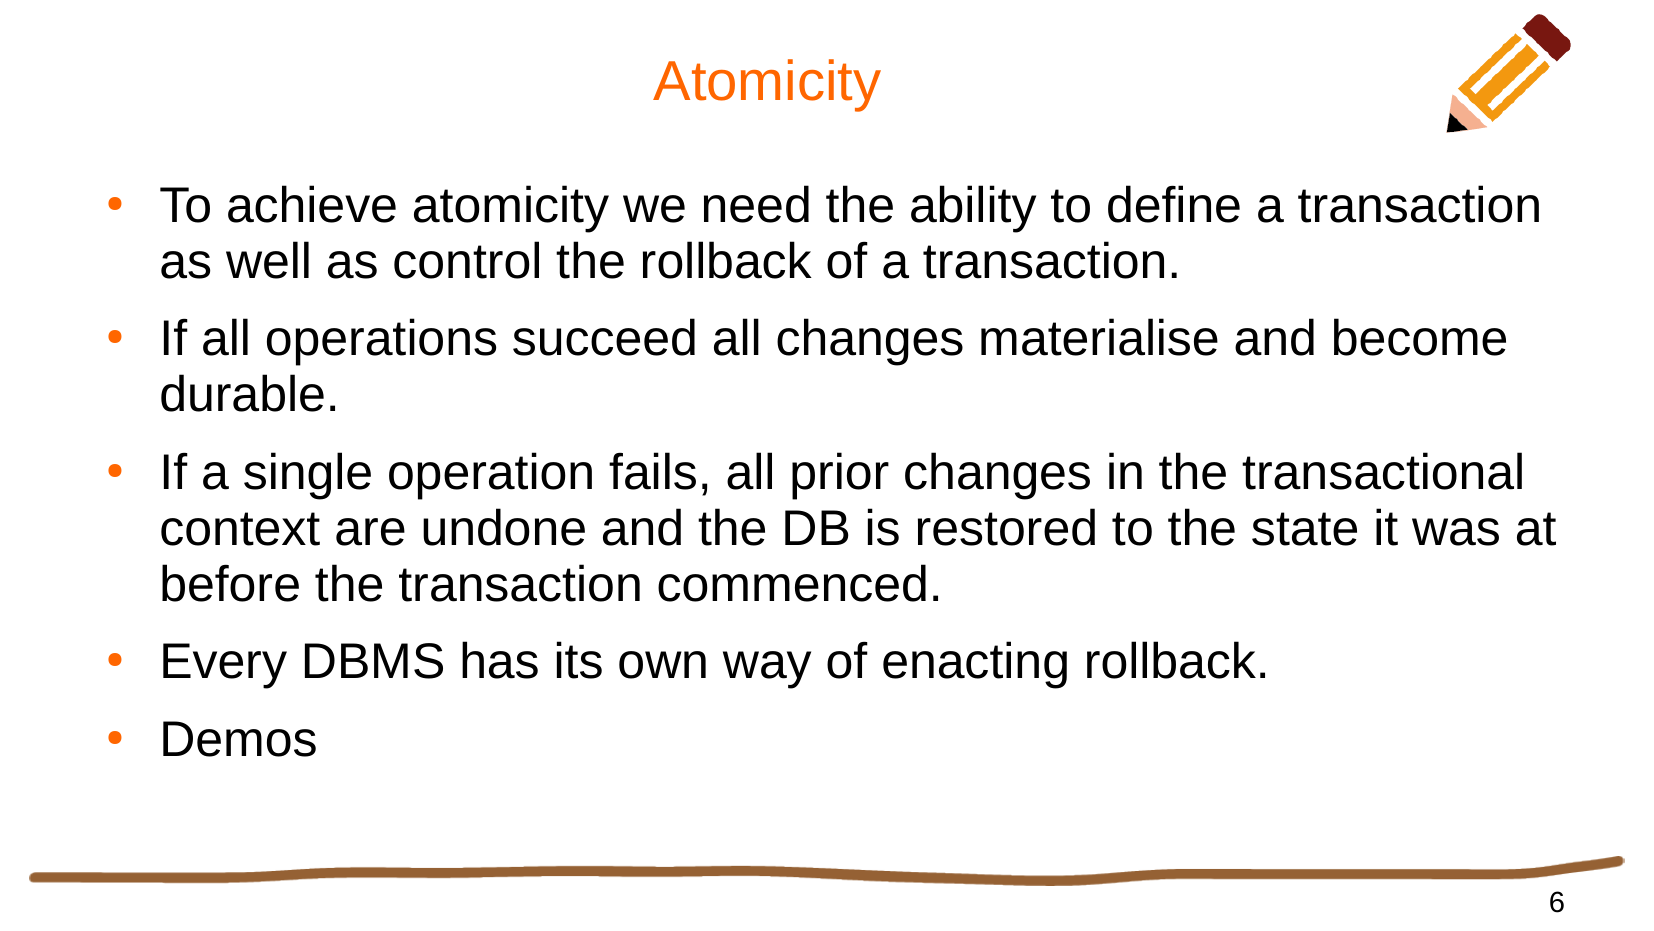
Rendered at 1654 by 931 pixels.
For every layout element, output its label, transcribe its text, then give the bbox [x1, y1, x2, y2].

title Atomicity [88, 29, 1447, 133]
list To achieve atomicity we need the ability to define a transaction as well as control the rollback of a transaction. If all operations succeed all changes materialise and become durable. If a single operation fails, all prior changes in the transactional context are undone and the DB is restored to the state it was at before the transaction commenced. Every DBMS has its own way of enacting rollback. Demos [88, 177, 1566, 827]
picture [29, 856, 1625, 886]
picture [1446, 14, 1571, 133]
